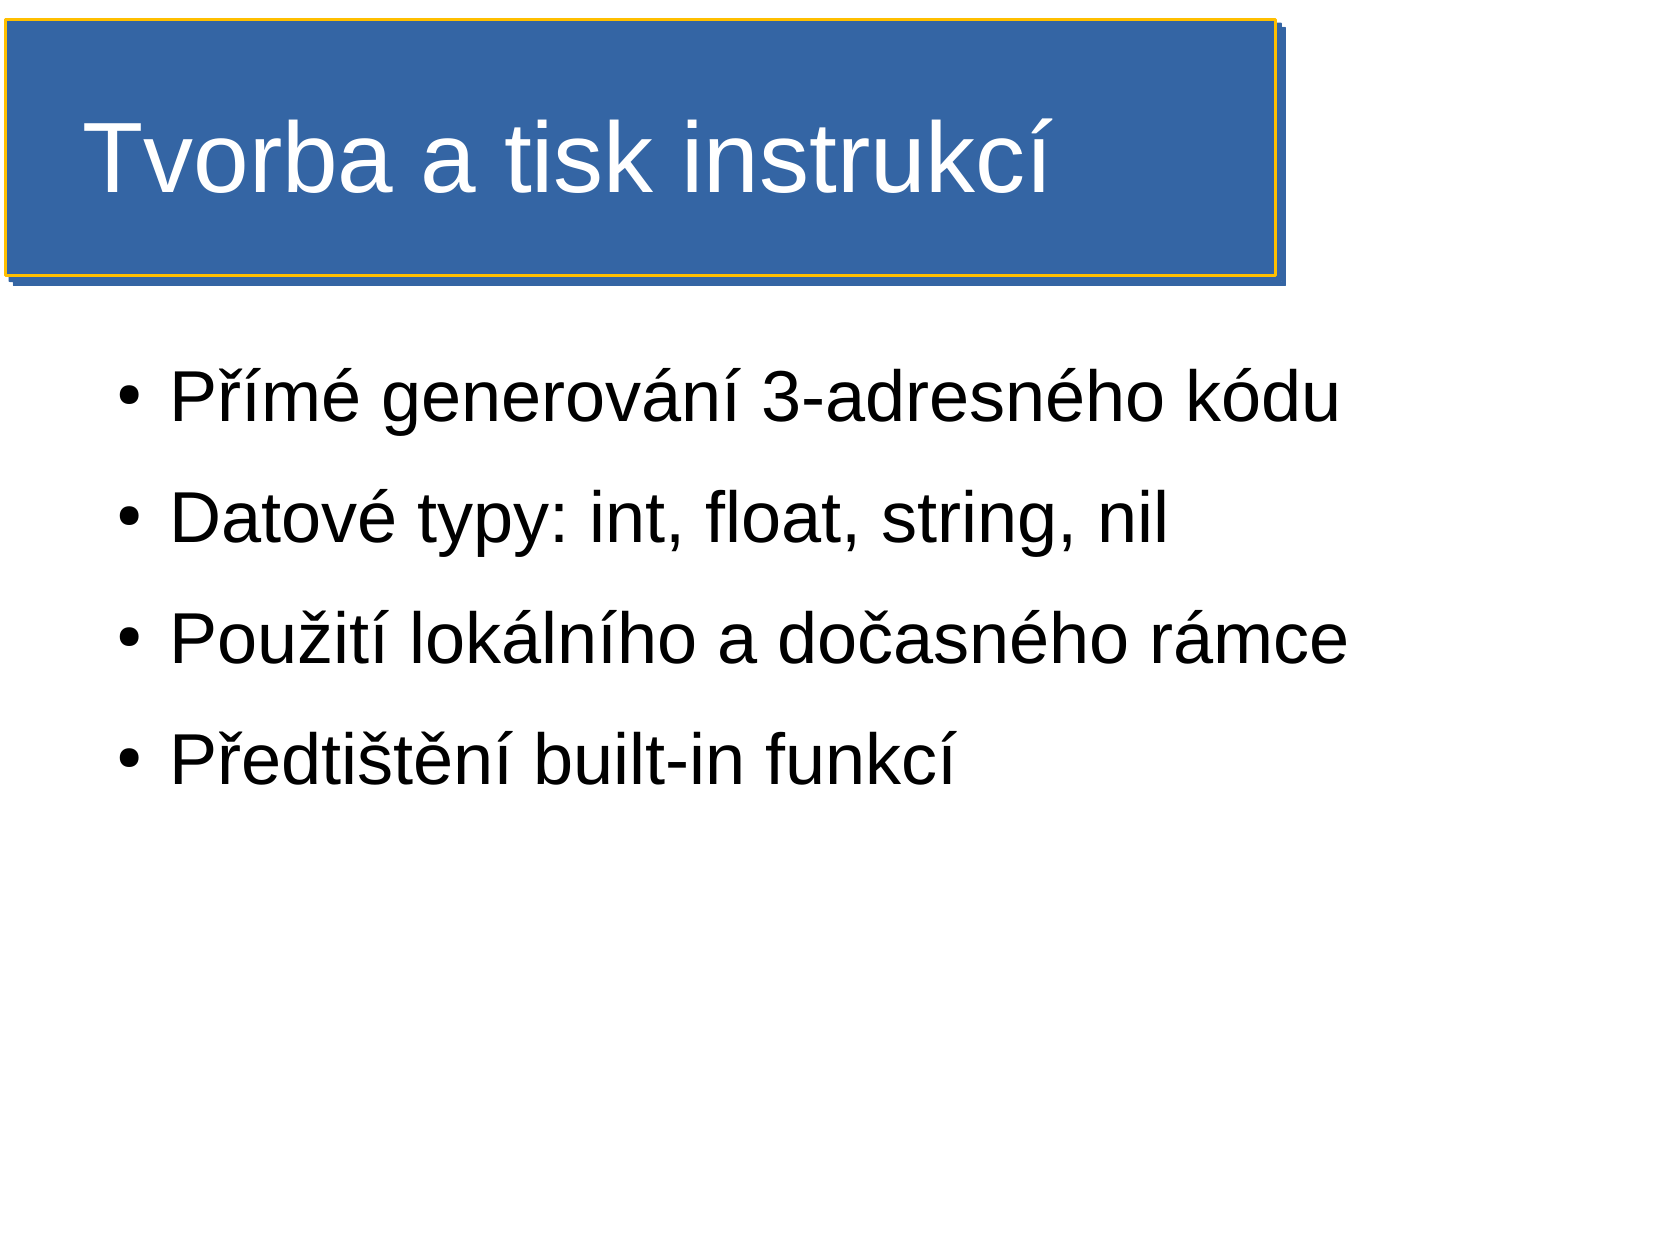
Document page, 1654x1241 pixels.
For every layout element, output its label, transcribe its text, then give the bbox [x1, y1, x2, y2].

list Přímé generování 3-adresného kódu Datové typy: int, float, string, nil Použití lokálního a dočasného rámce Předtištění built-in funkcí [98, 356, 1576, 1105]
title Tvorba a tisk instrukcí [82, 0, 1235, 357]
